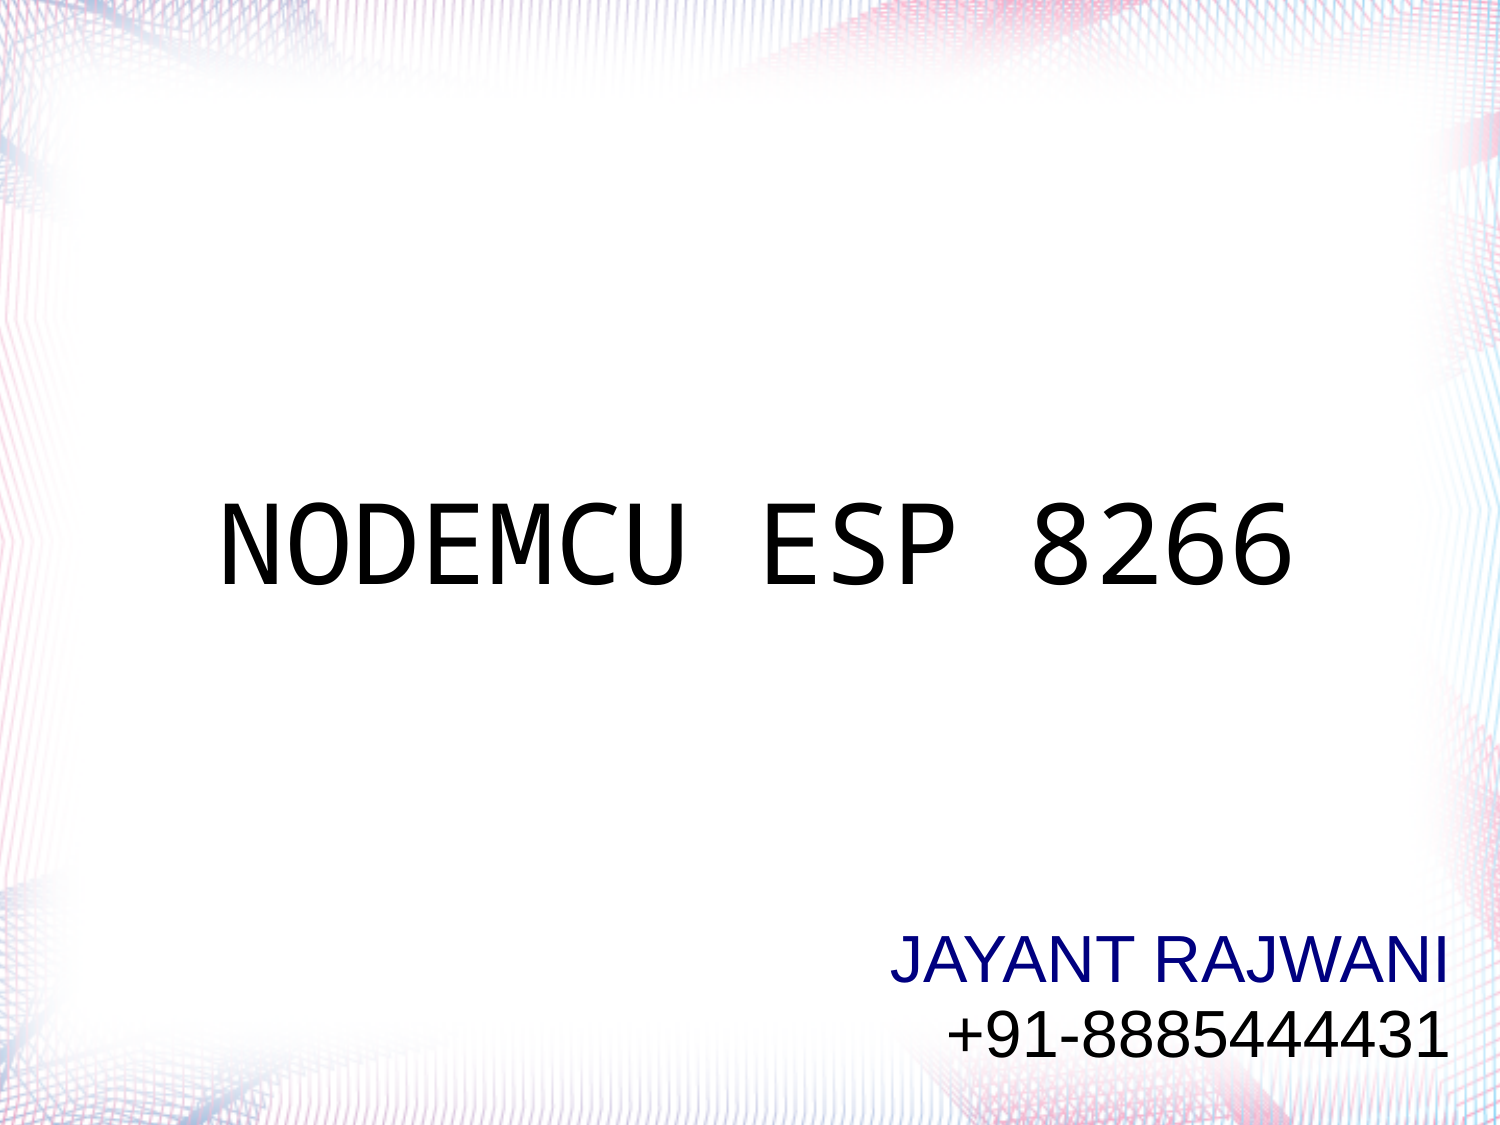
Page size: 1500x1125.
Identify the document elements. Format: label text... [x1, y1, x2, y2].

picture [0, 0, 1500, 1125]
text_box JAYANT RAJWANI +91-8885444431 [870, 915, 1466, 1081]
title NODEMCU ESP 8266 [120, 464, 1396, 707]
